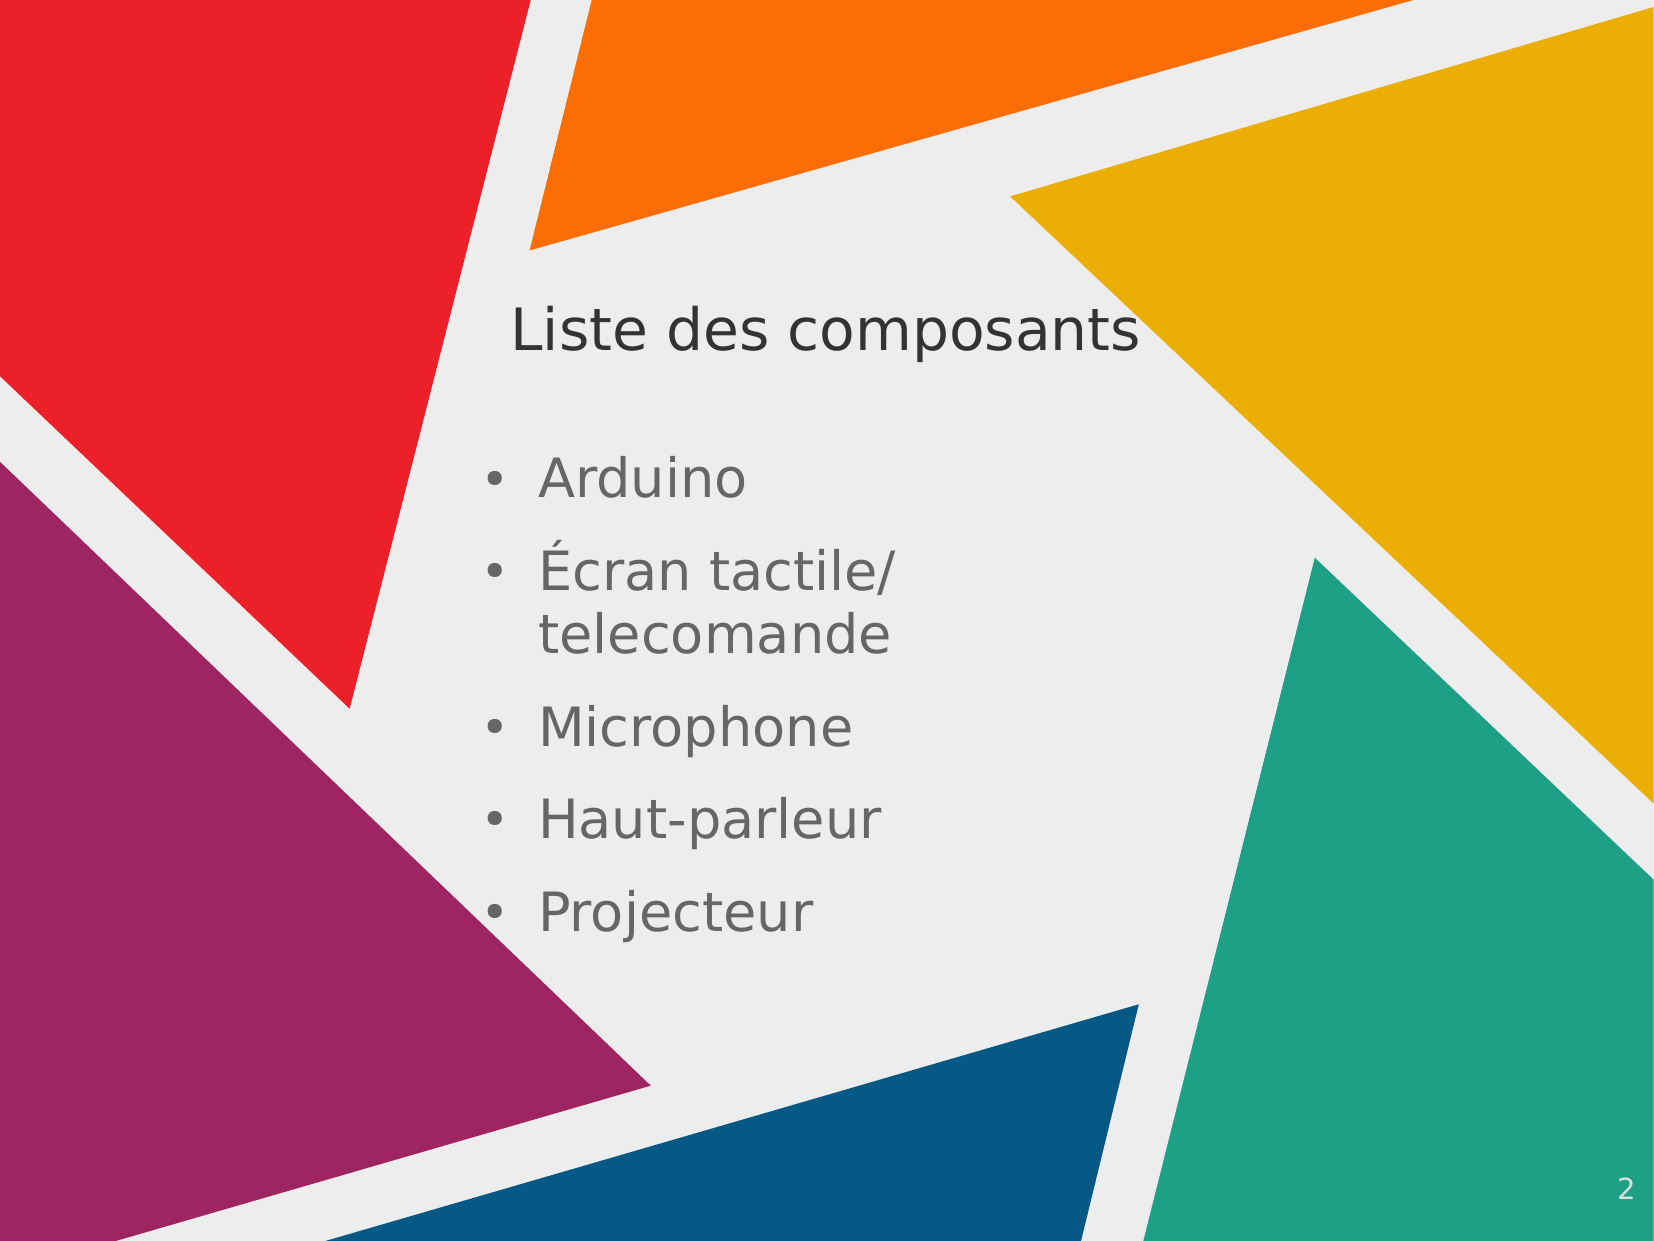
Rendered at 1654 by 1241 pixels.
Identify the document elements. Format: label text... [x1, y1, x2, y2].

list Arduino Écran tactile/ telecomande Microphone Haut-parleur Projecteur [467, 447, 1191, 1005]
title Liste des composants [467, 226, 1185, 434]
